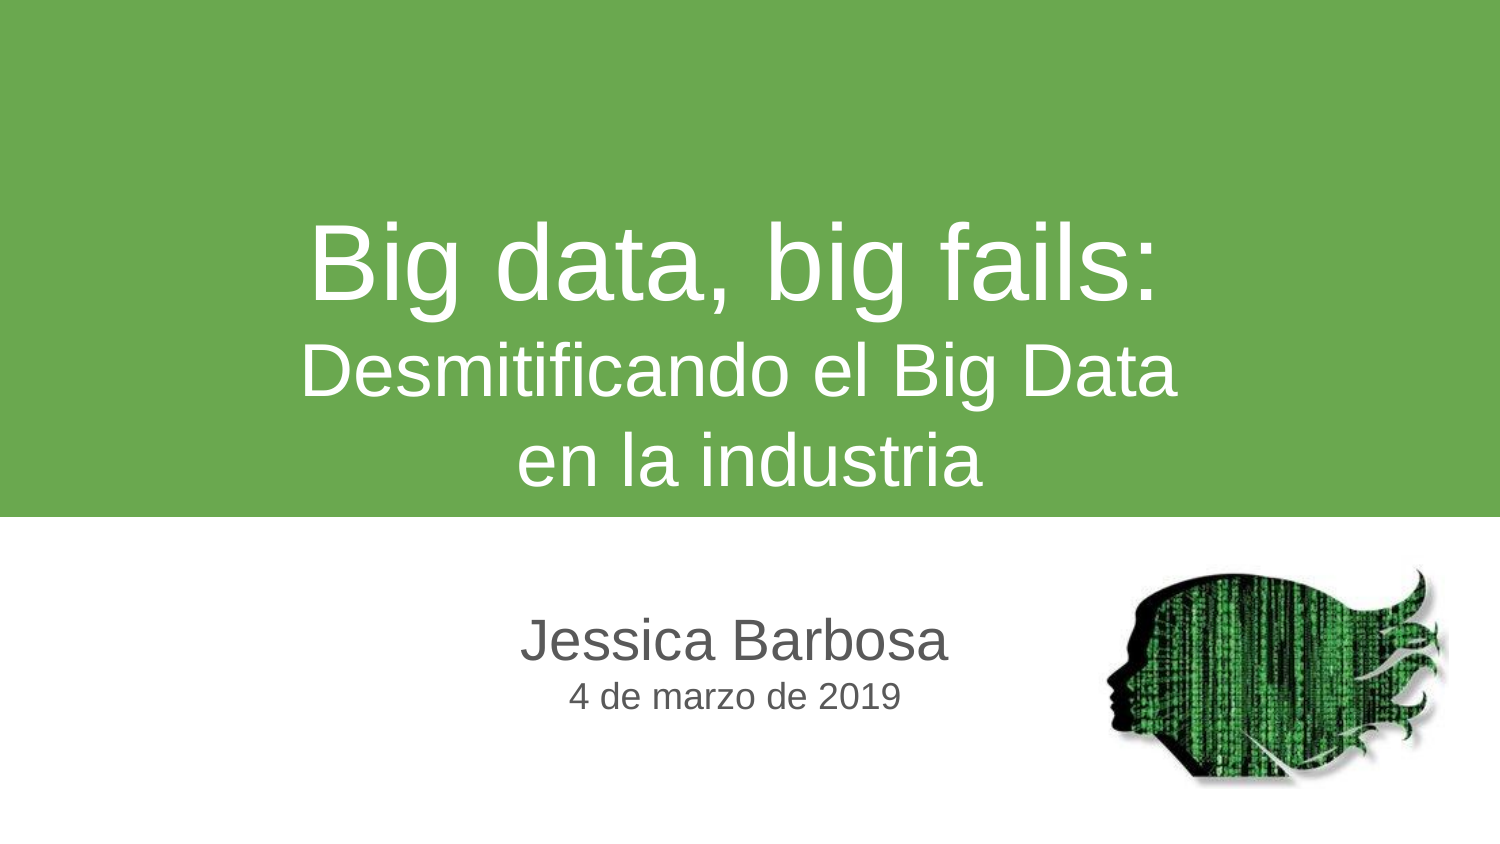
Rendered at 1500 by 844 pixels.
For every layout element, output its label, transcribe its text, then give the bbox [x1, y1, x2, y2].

picture [1098, 555, 1449, 789]
title Big data, big fails: Desmitificando el Big Data en la industria [0, 0, 1500, 517]
subtitle Jessica Barbosa 4 de marzo de 2019 [36, 562, 1098, 758]
